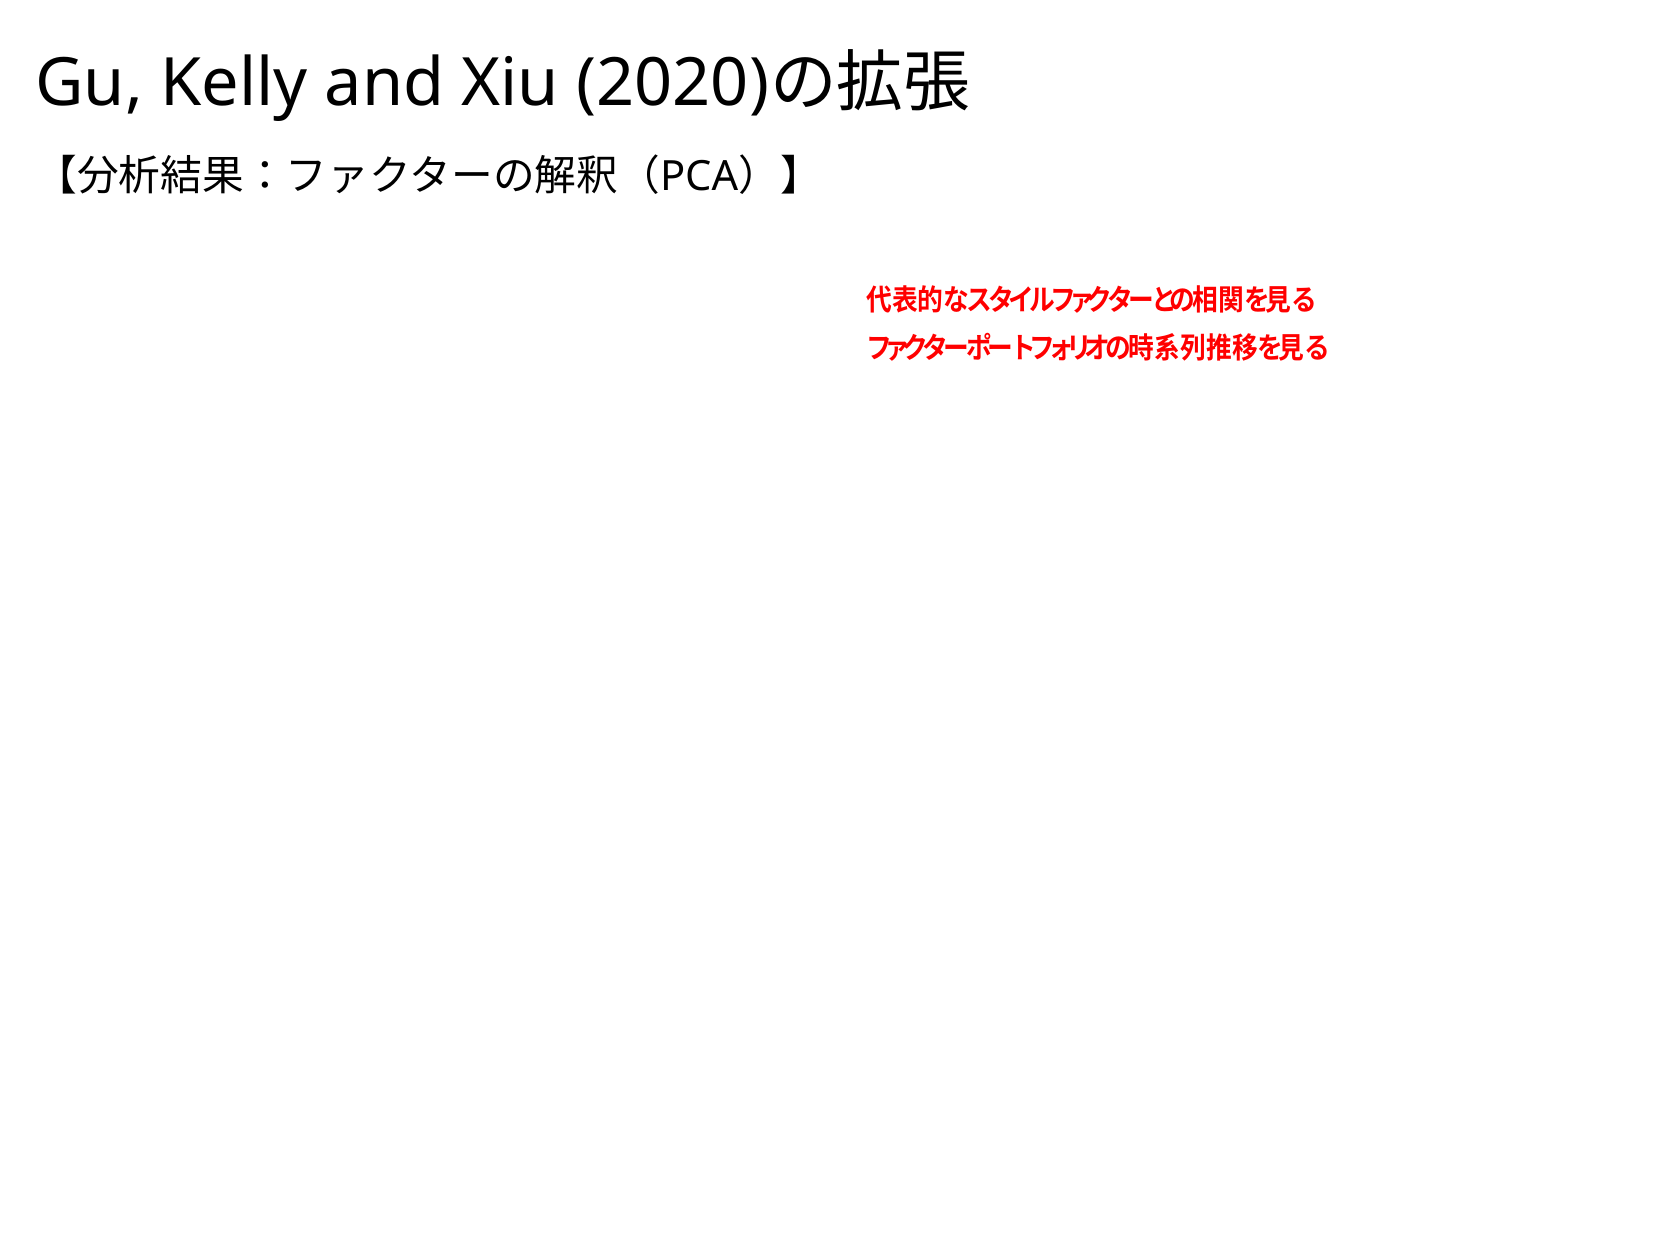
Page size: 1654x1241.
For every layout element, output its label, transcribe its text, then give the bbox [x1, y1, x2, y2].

chart [850, 212, 1654, 597]
title Gu, Kelly and Xiu (2020)の拡張 [35, 23, 1619, 130]
subtitle 【分析結果：ファクターの解釈（PCA）】 [35, 141, 1619, 1109]
